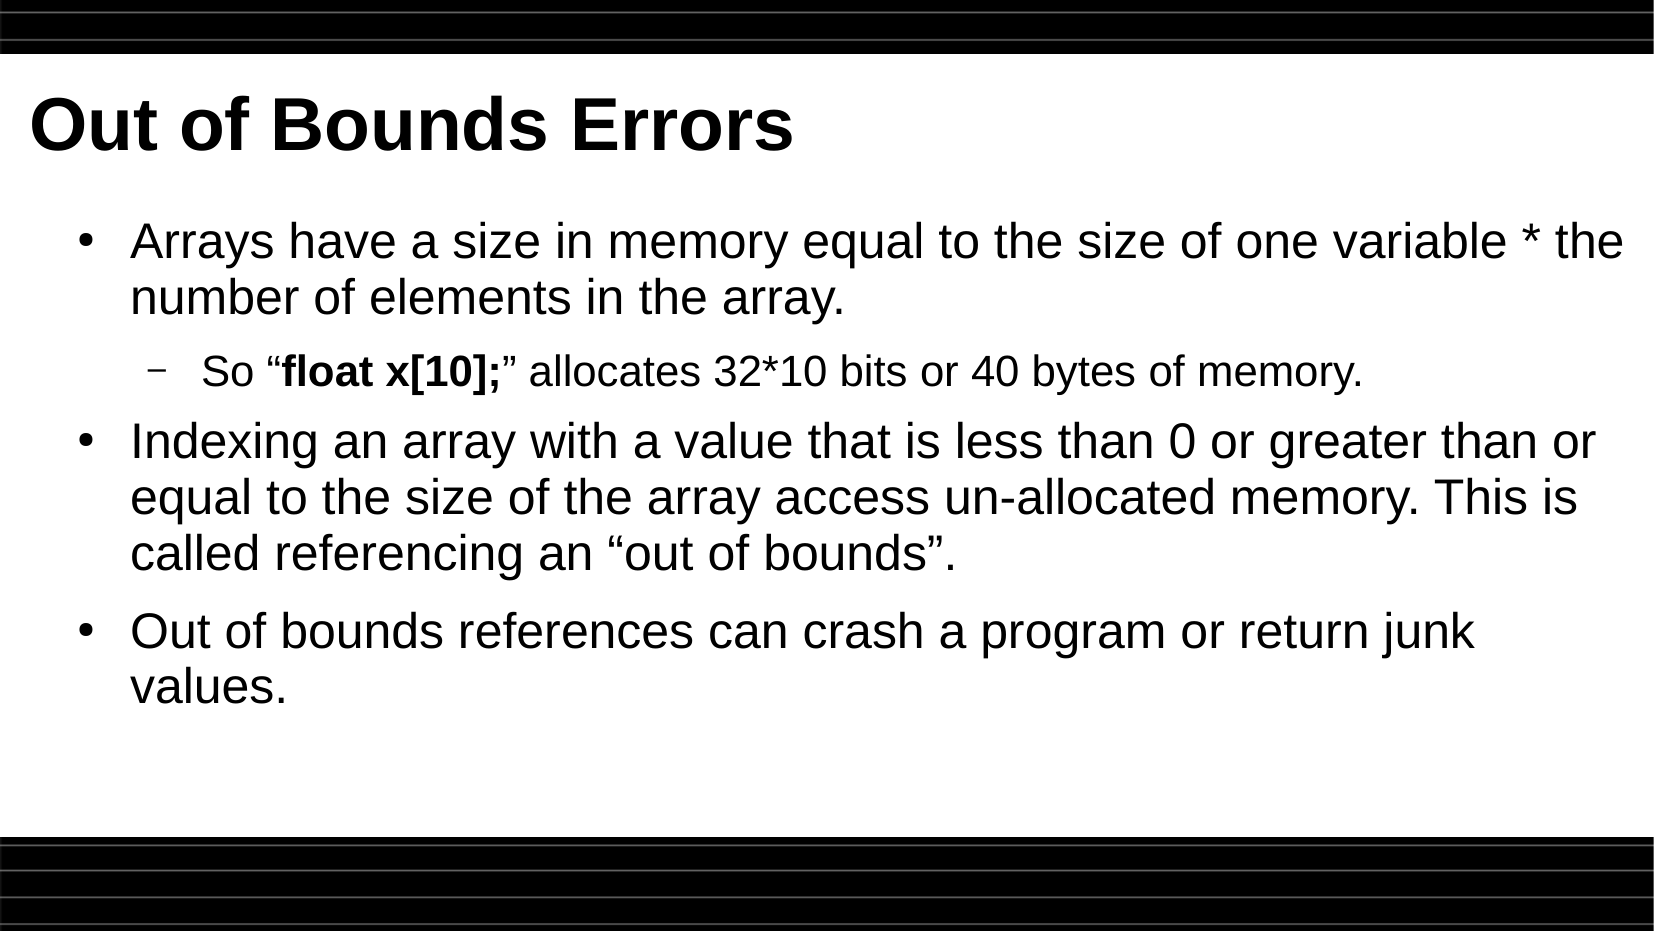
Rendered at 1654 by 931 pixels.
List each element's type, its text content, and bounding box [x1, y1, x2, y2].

text_box Out of Bounds Errors [15, 75, 1546, 174]
list Arrays have a size in memory equal to the size of one variable * the number of elements in the array. So “float x[10];” allocates 32*10 bits or 40 bytes of memory. Indexing an array with a value that is less than 0 or greater than or equal to the size of the array access un-allocated memory. This is called referencing an “out of bounds”. Out of bounds references can crash a program or return junk values. [59, 213, 1636, 826]
picture [0, 837, 1654, 931]
picture [0, 0, 1654, 54]
